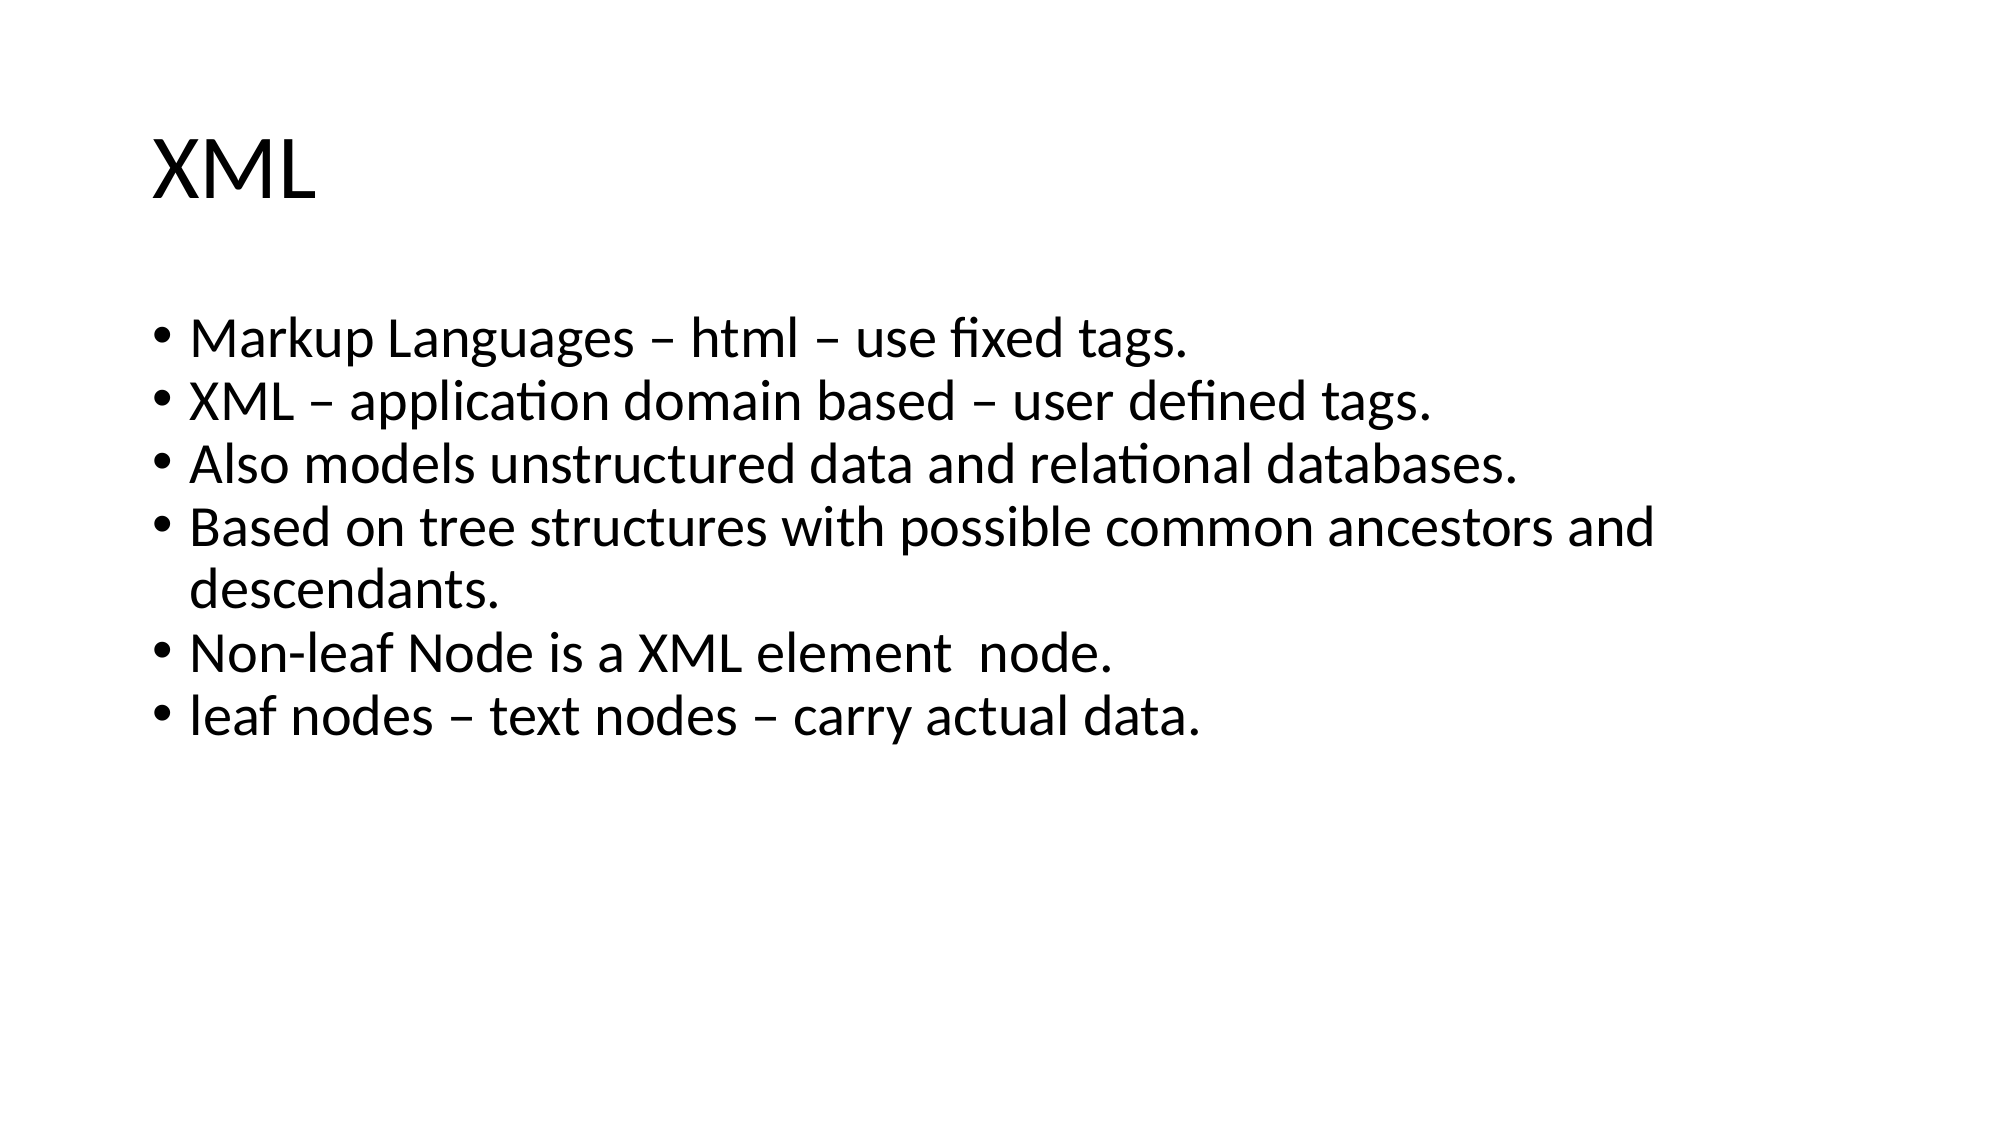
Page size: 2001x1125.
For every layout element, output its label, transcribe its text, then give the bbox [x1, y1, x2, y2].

text_box XML [137, 59, 1863, 278]
text_box Markup Languages – html – use fixed tags. XML – application domain based – user defined tags. Also models unstructured data and relational databases. Based on tree structures with possible common ancestors and descendants. Non-leaf Node is a XML element node. leaf nodes – text nodes – carry actual data. [137, 299, 1863, 1014]
